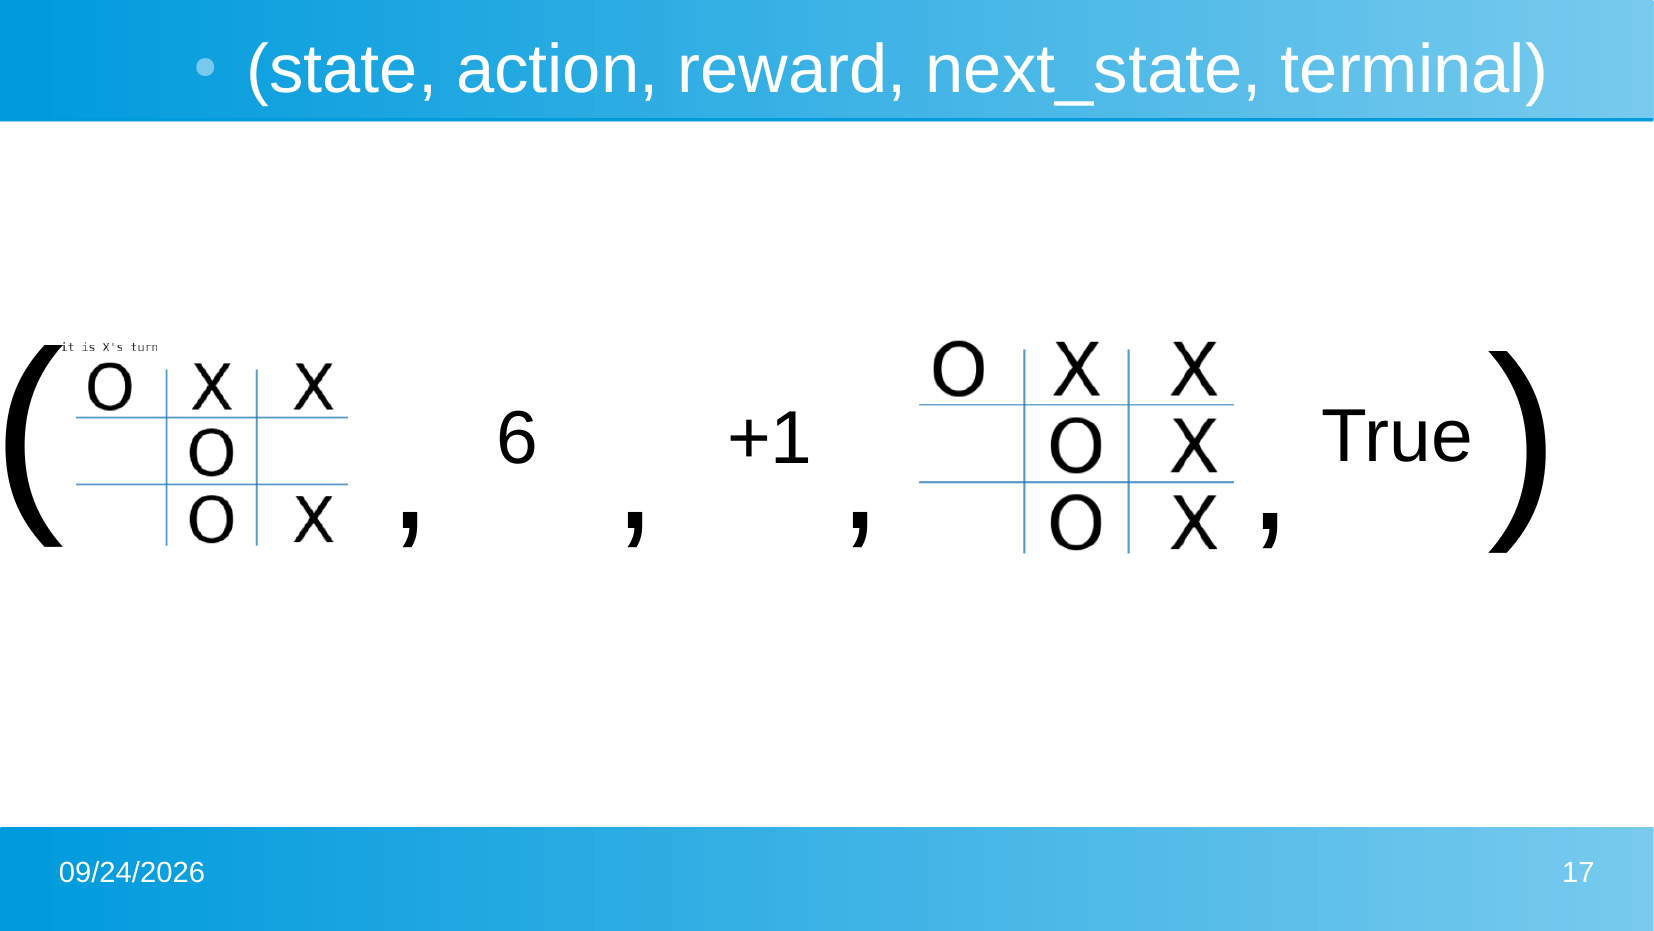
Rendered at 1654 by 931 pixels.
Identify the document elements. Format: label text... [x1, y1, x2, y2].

text_box 6 [481, 388, 554, 488]
title (state, action, reward, next_state, terminal) [59, 29, 1595, 108]
text_box ( [0, 298, 80, 556]
picture [900, 334, 1251, 563]
text_box +1 [712, 388, 825, 488]
text_box , [1234, 385, 1307, 569]
text_box ) [1473, 305, 1576, 563]
text_box True [1307, 385, 1473, 485]
text_box , [600, 385, 672, 568]
picture [54, 337, 376, 563]
text_box , [825, 385, 897, 568]
text_box , [375, 385, 447, 568]
